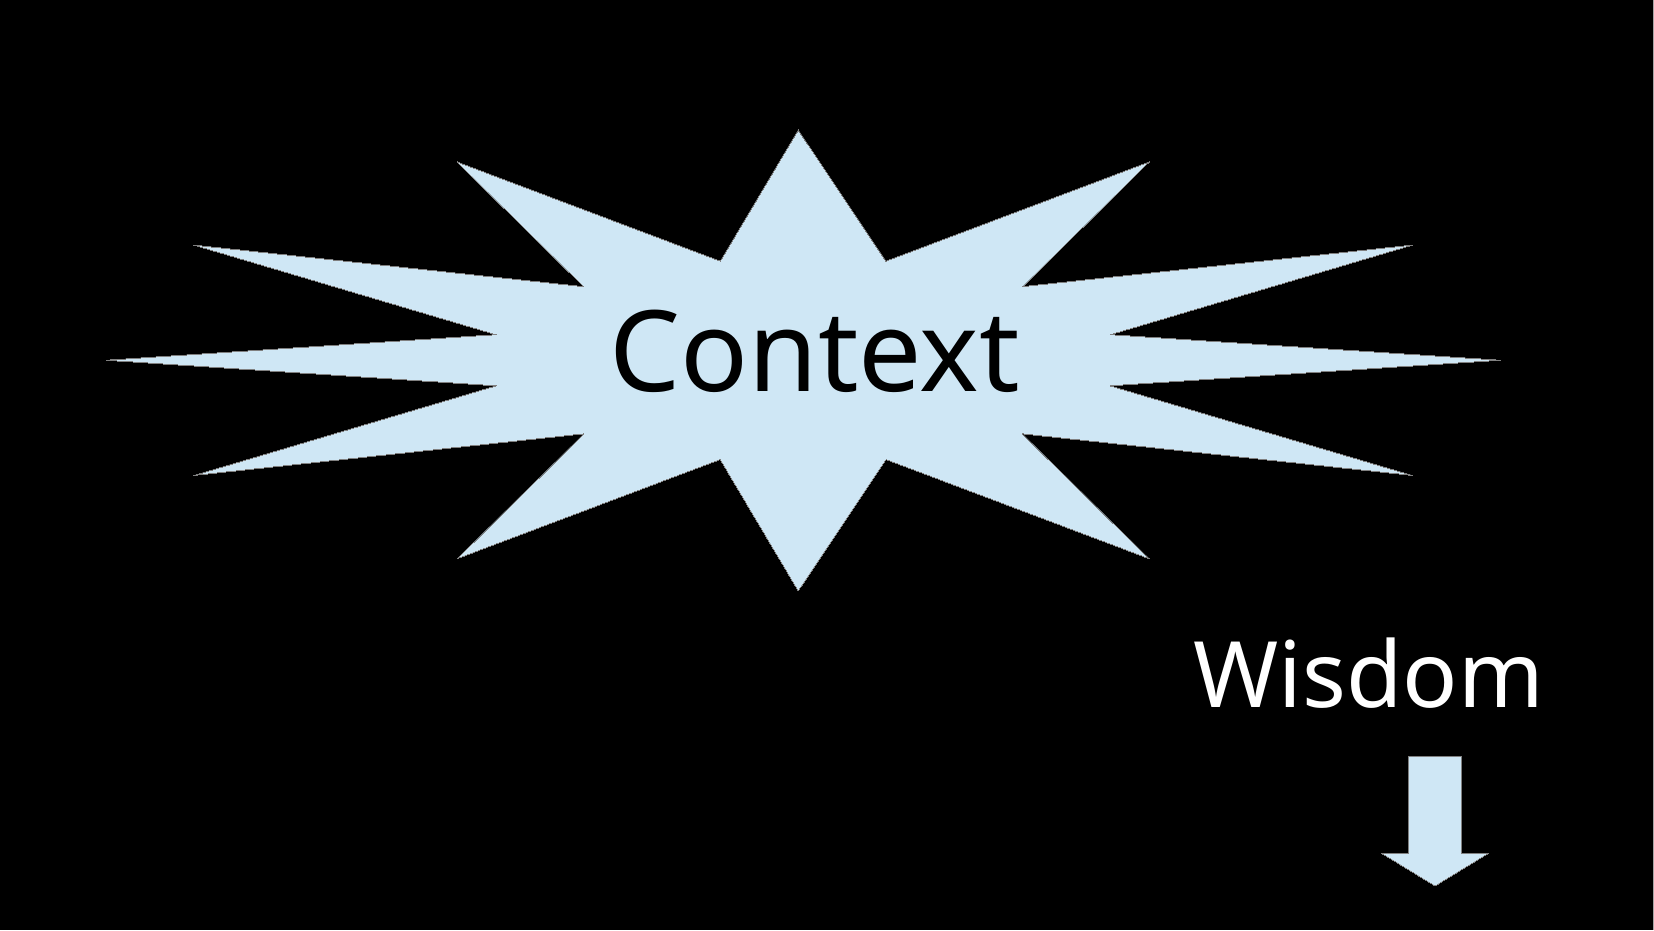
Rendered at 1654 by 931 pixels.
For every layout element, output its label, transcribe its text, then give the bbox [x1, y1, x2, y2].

subtitle Context [70, 165, 1560, 532]
text_box [777, 129, 822, 165]
text_box [1140, 161, 1150, 165]
text_box [457, 532, 528, 559]
text_box [1078, 532, 1150, 559]
text_box [763, 532, 838, 591]
text_box Wisdom [1086, 602, 1560, 725]
text_box [1381, 756, 1489, 886]
